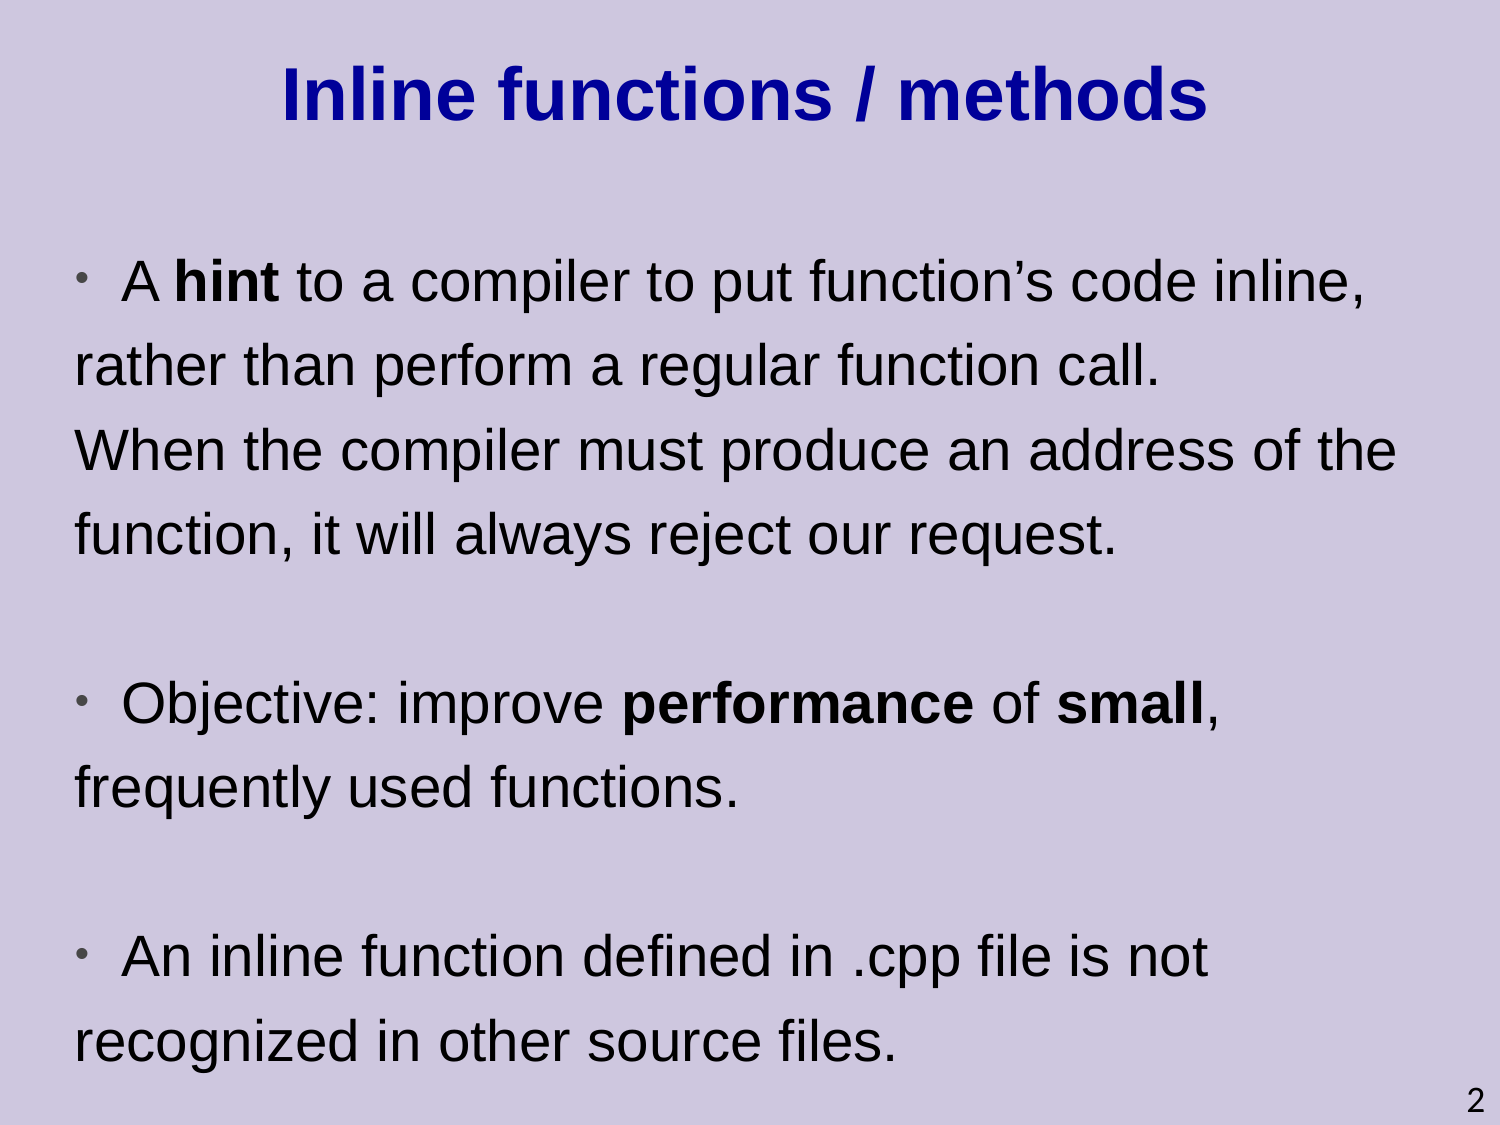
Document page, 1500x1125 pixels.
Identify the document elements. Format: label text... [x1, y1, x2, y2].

title Inline functions / methods [111, 45, 1381, 136]
text_box <number> [1428, 1069, 1500, 1125]
list A hint to a compiler to put function’s code inline, rather than perform a regular function call. When the compiler must produce an address of the function, it will always reject our request. Objective: improve performance of small, frequently used functions. An inline function defined in .cpp file is not recognized in other source files. [60, 150, 1445, 1081]
